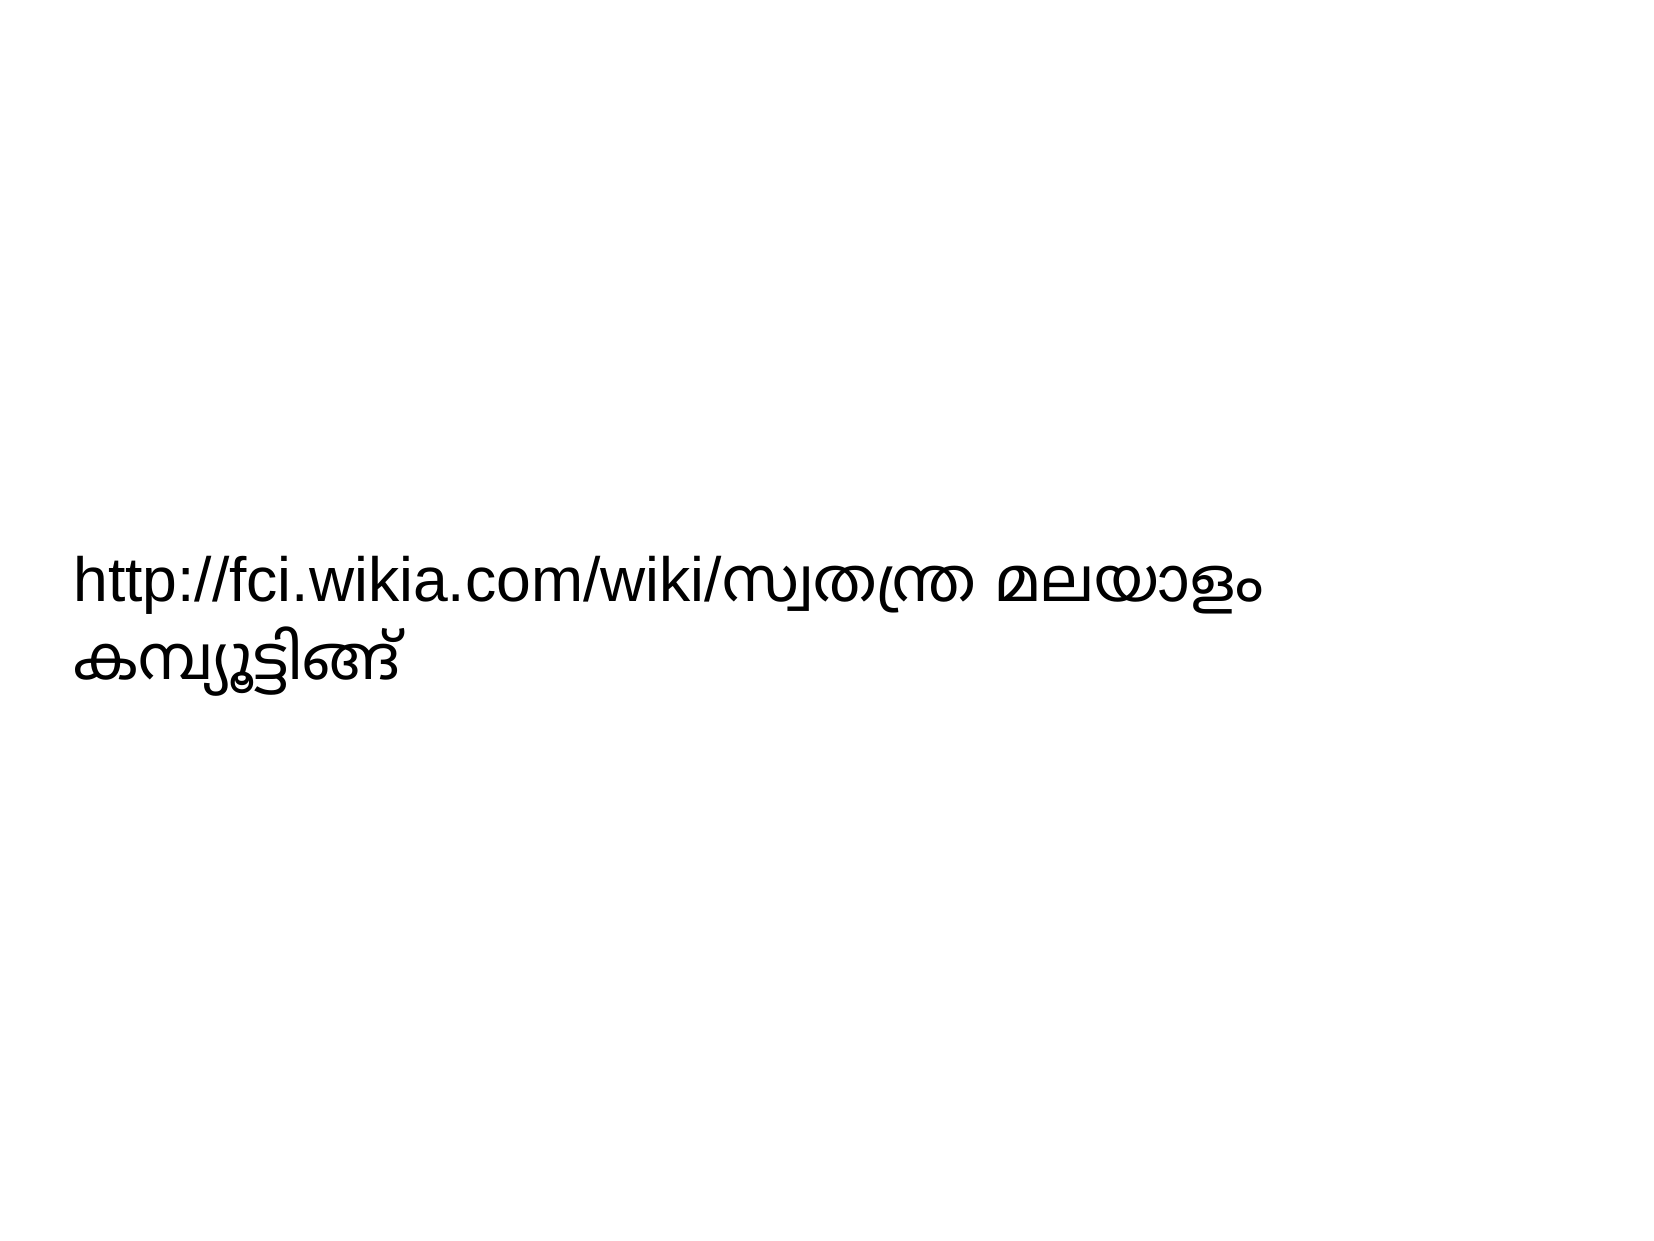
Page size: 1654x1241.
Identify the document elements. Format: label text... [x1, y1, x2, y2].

text_box http://fci.wikia.com/wiki/സ്വതന്ത്ര മലയാളം കമ്പ്യൂട്ടിങ്ങ് [59, 537, 1607, 650]
